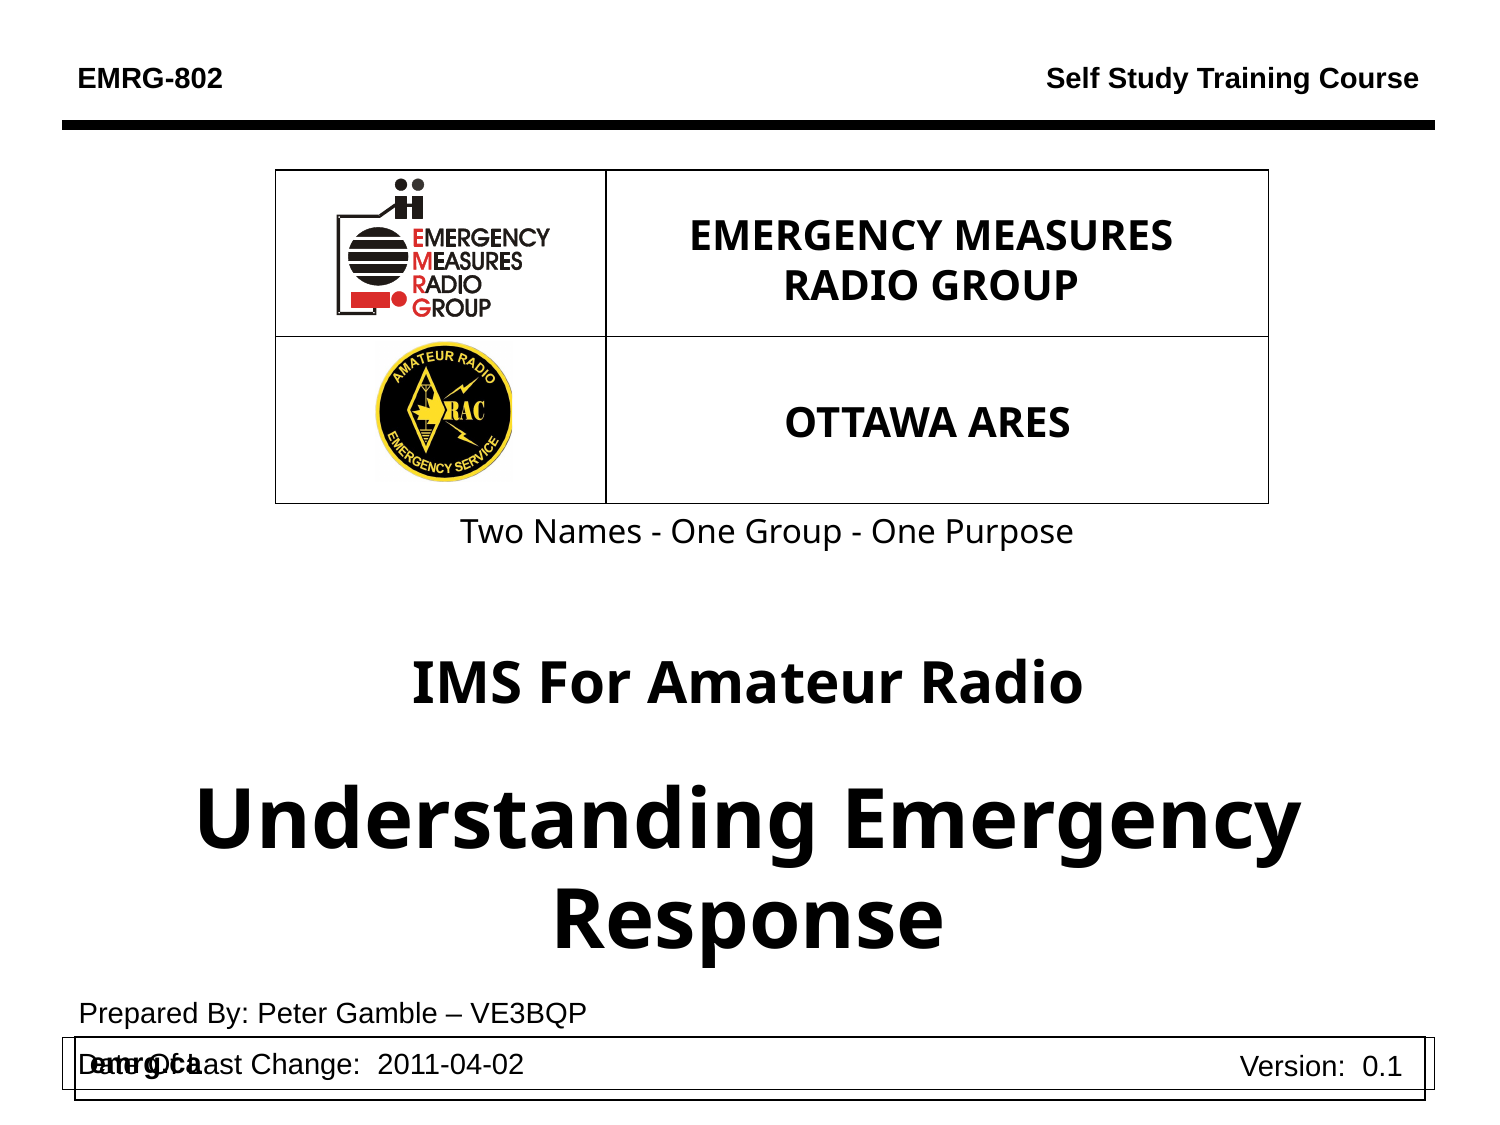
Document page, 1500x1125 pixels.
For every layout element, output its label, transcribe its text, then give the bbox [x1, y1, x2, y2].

text_box OTTAWA ARES [769, 388, 1086, 454]
text_box Self Study Training Course [912, 51, 1435, 102]
text_box EMRG-802 [62, 51, 313, 102]
text_box Version: 0.1 [1225, 1039, 1419, 1090]
text_box Prepared By: Peter Gamble – VE3BQP [63, 987, 603, 1037]
text_box Date Of Last Change: 2011-04-02 [63, 1037, 541, 1088]
text_box EMERGENCY MEASURES RADIO GROUP [637, 201, 1225, 317]
chart [375, 341, 513, 482]
text_box Two Names - One Group - One Purpose [445, 503, 1090, 559]
picture [336, 178, 550, 317]
text_box IMS For Amateur Radio Understanding Emergency Response [62, 637, 1435, 973]
